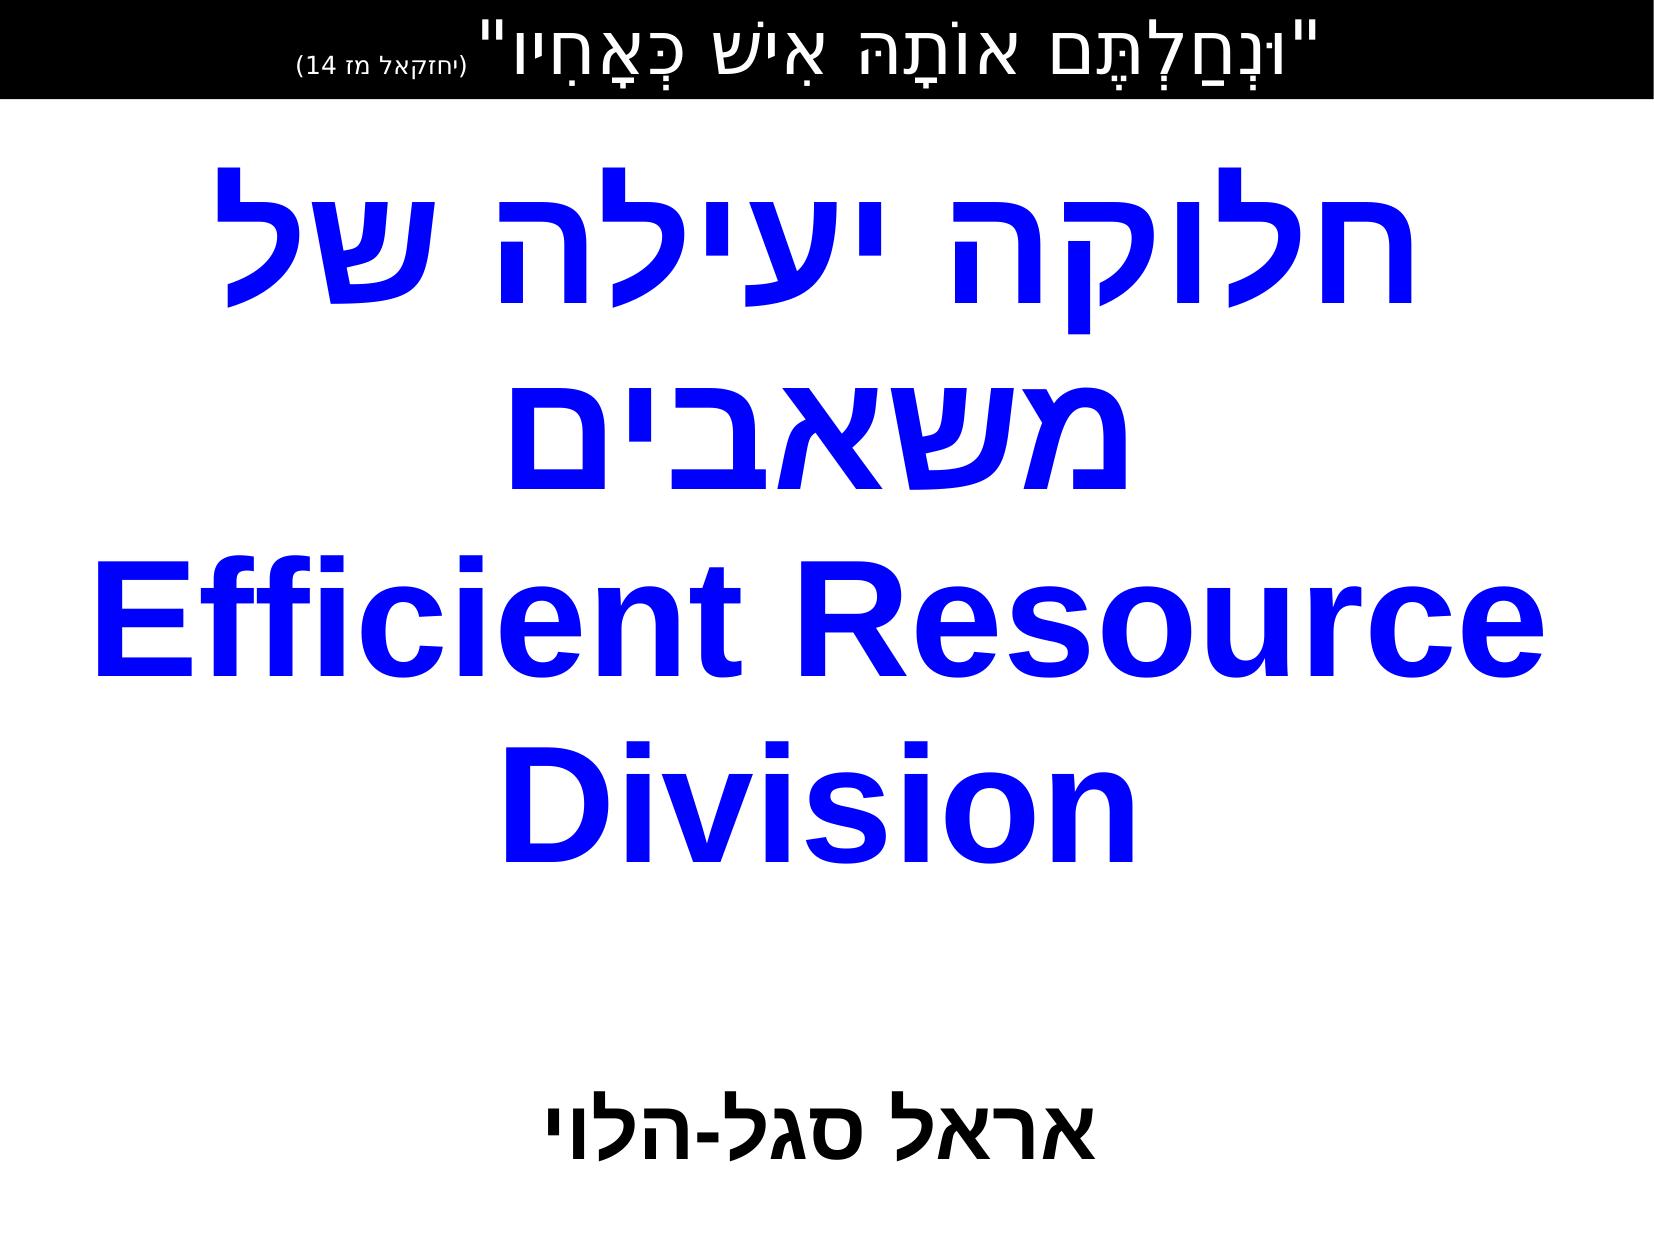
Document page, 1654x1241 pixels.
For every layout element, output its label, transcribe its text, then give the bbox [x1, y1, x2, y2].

text_box "וּנְחַלְתֶּם אוֹתָהּ אִישׁ כְּאָחִיו" (יחזקאל מז 14) [0, 0, 1654, 100]
title חלוקה יעילה של משאבים Efficient Resource Division אראל סגל-הלוי [0, 100, 1654, 1240]
